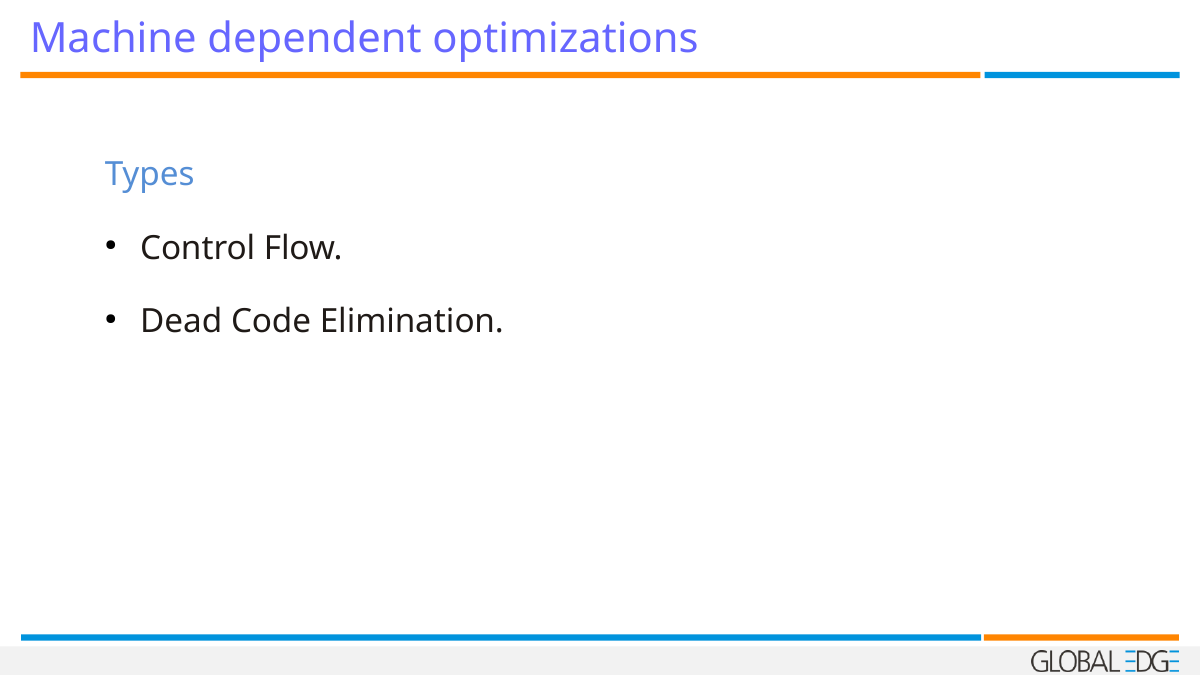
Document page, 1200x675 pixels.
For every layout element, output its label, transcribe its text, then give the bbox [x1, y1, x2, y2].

text_box Machine dependent optimizations [15, 0, 1021, 76]
picture [1031, 650, 1179, 672]
text_box Types Control Flow. Dead Code Elimination. [90, 120, 1141, 625]
